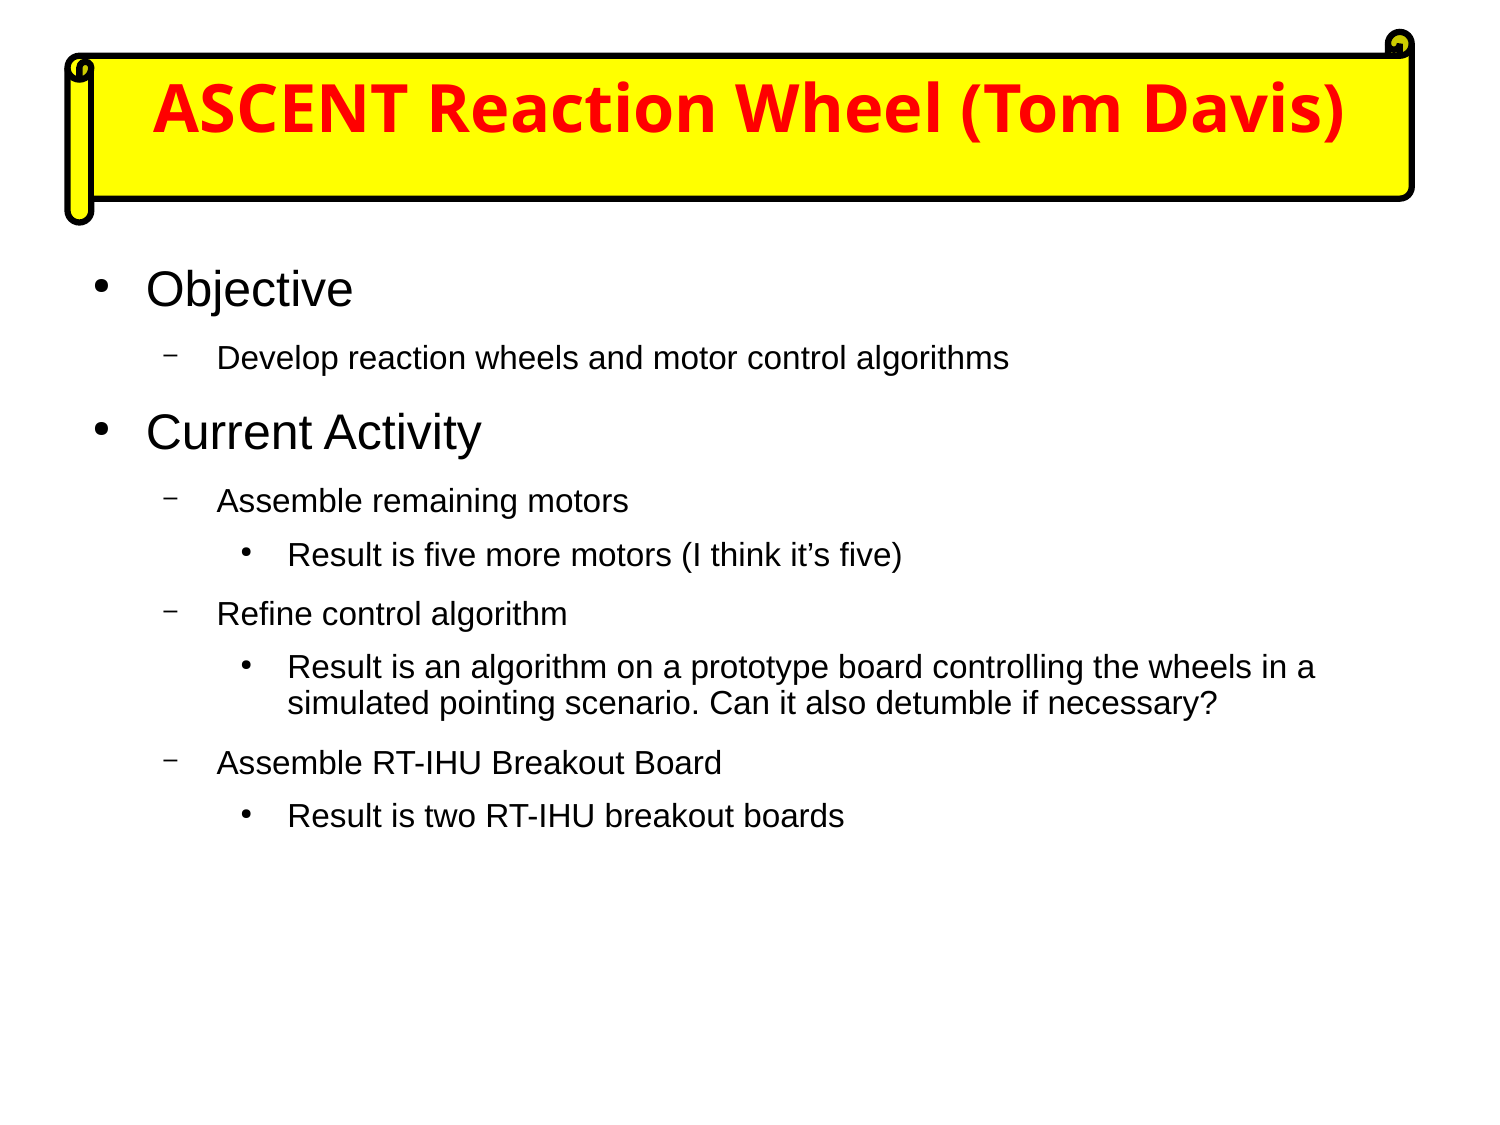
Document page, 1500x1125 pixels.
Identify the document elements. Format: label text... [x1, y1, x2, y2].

text_box ASCENT Reaction Wheel (Tom Davis) [0, 58, 1500, 154]
text_box [67, 154, 1412, 223]
text_box [72, 31, 1412, 58]
list Objective Develop reaction wheels and motor control algorithms Current Activity Assemble remaining motors Result is five more motors (I think it’s five) Refine control algorithm Result is an algorithm on a prototype board controlling the wheels in a simulated pointing scenario. Can it also detumble if necessary? Assemble RT-IHU Breakout Board Result is two RT-IHU breakout boards [75, 263, 1425, 916]
